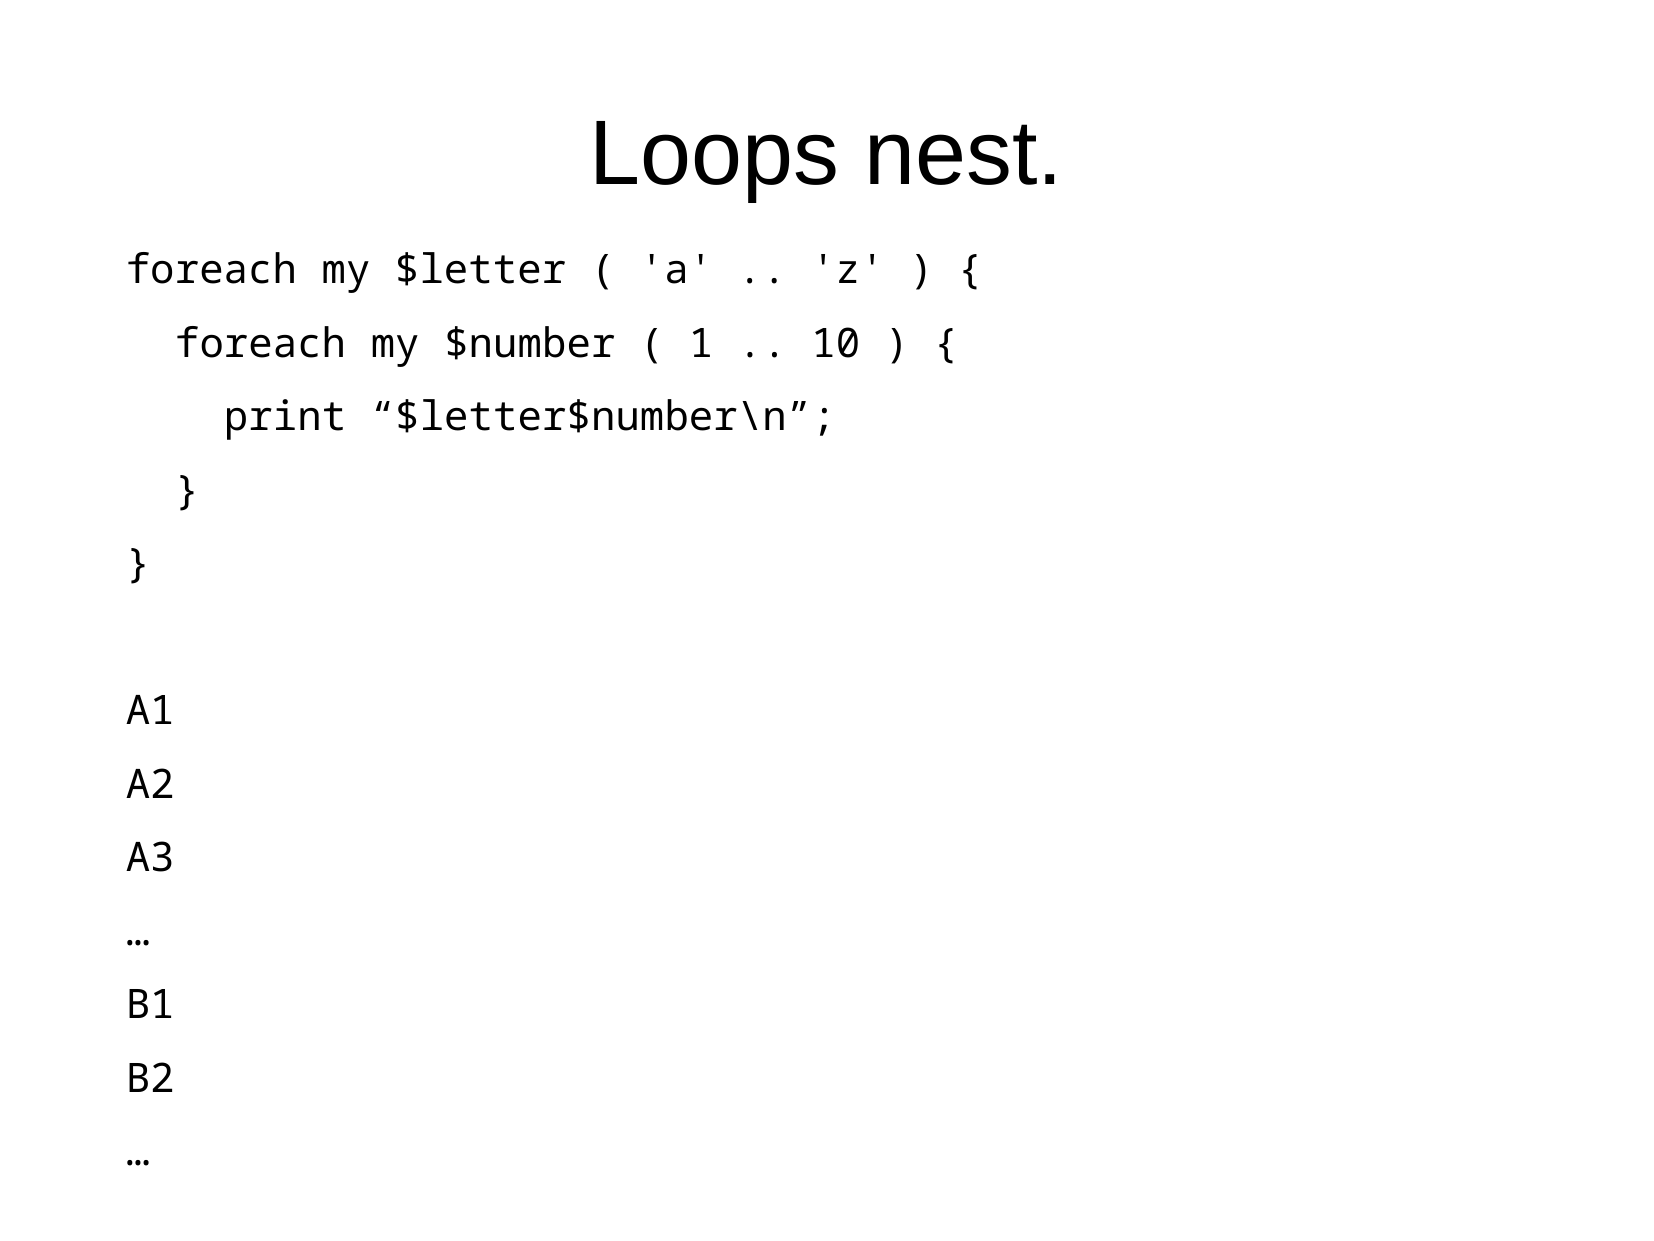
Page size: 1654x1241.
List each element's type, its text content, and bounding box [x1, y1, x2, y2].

list foreach my $letter ( 'a' .. 'z' ) { foreach my $number ( 1 .. 10 ) { print “$letter$number\n”; } } A1 A2 A3 … B1 B2 … [82, 240, 1571, 1186]
title Loops nest. [82, 49, 1571, 240]
